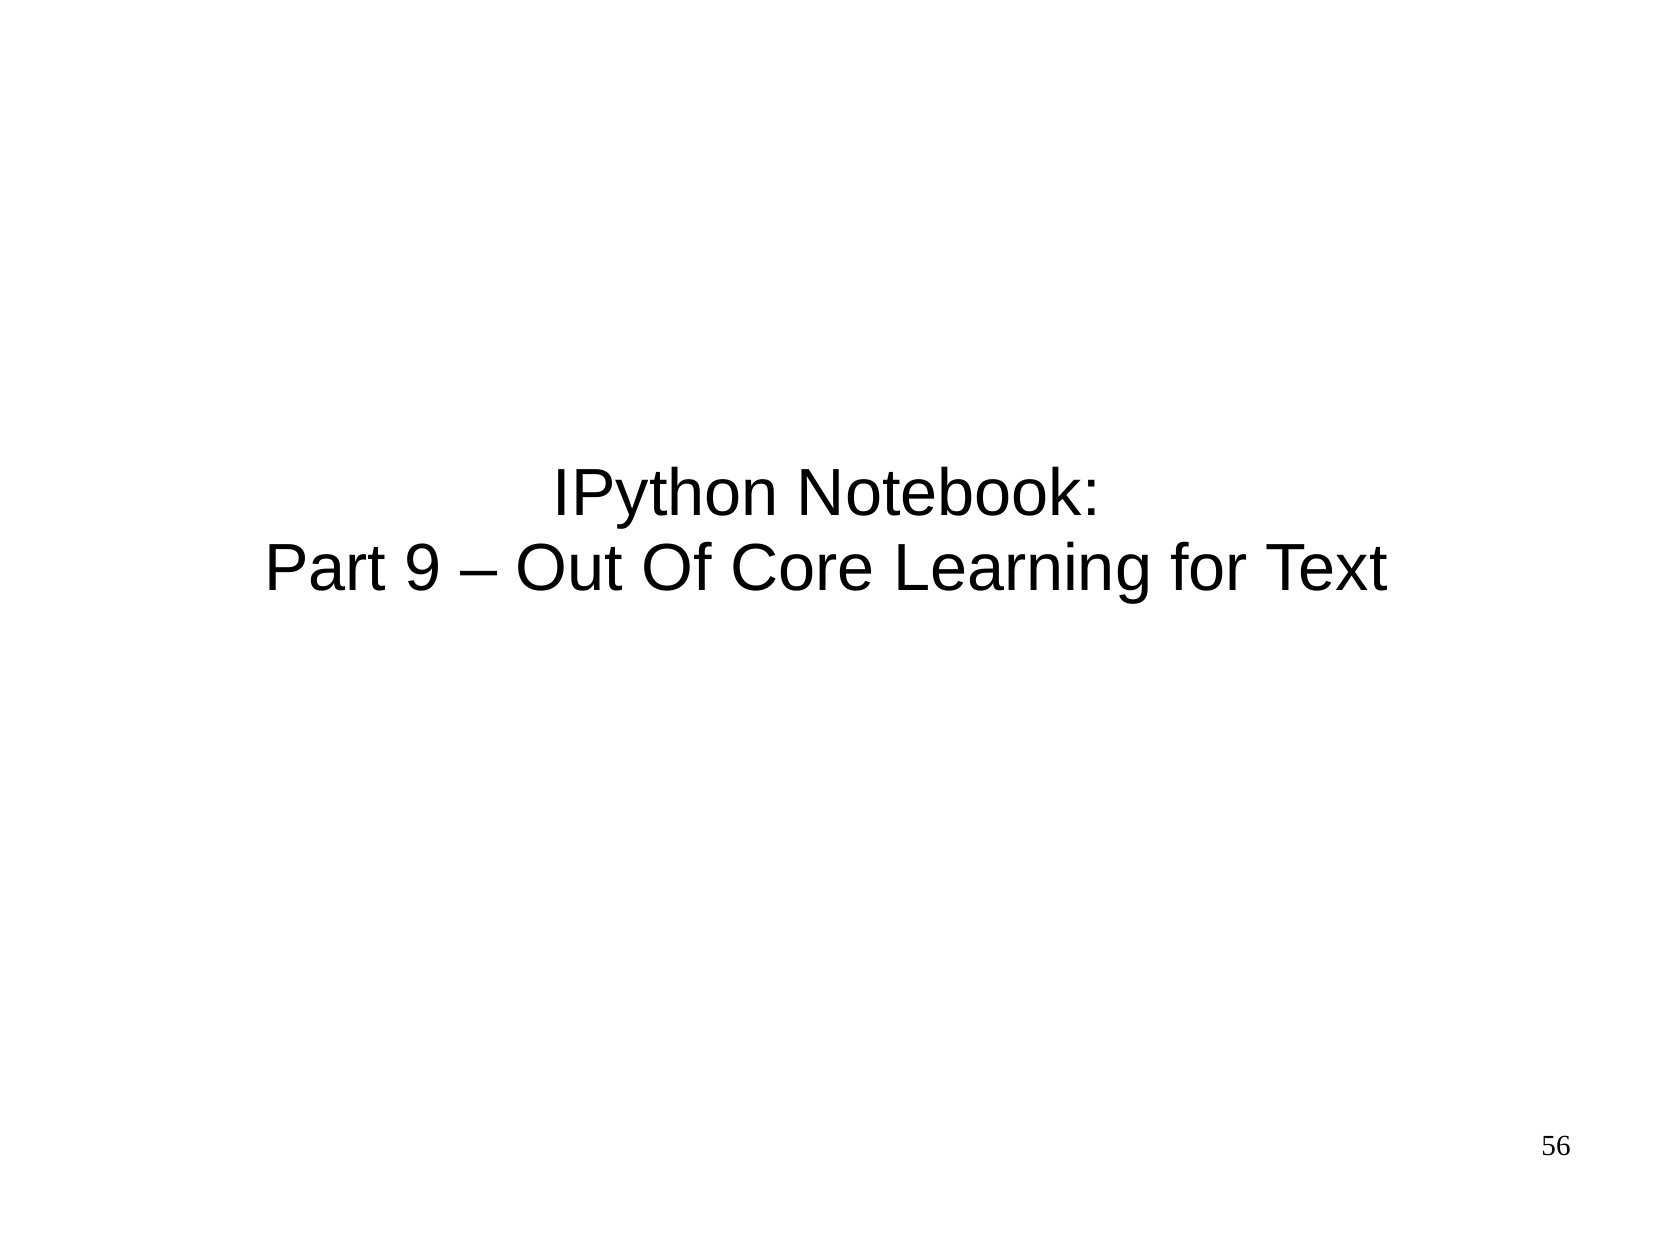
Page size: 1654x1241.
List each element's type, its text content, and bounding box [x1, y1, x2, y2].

subtitle IPython Notebook: Part 9 – Out Of Core Learning for Text [82, 49, 1571, 1010]
